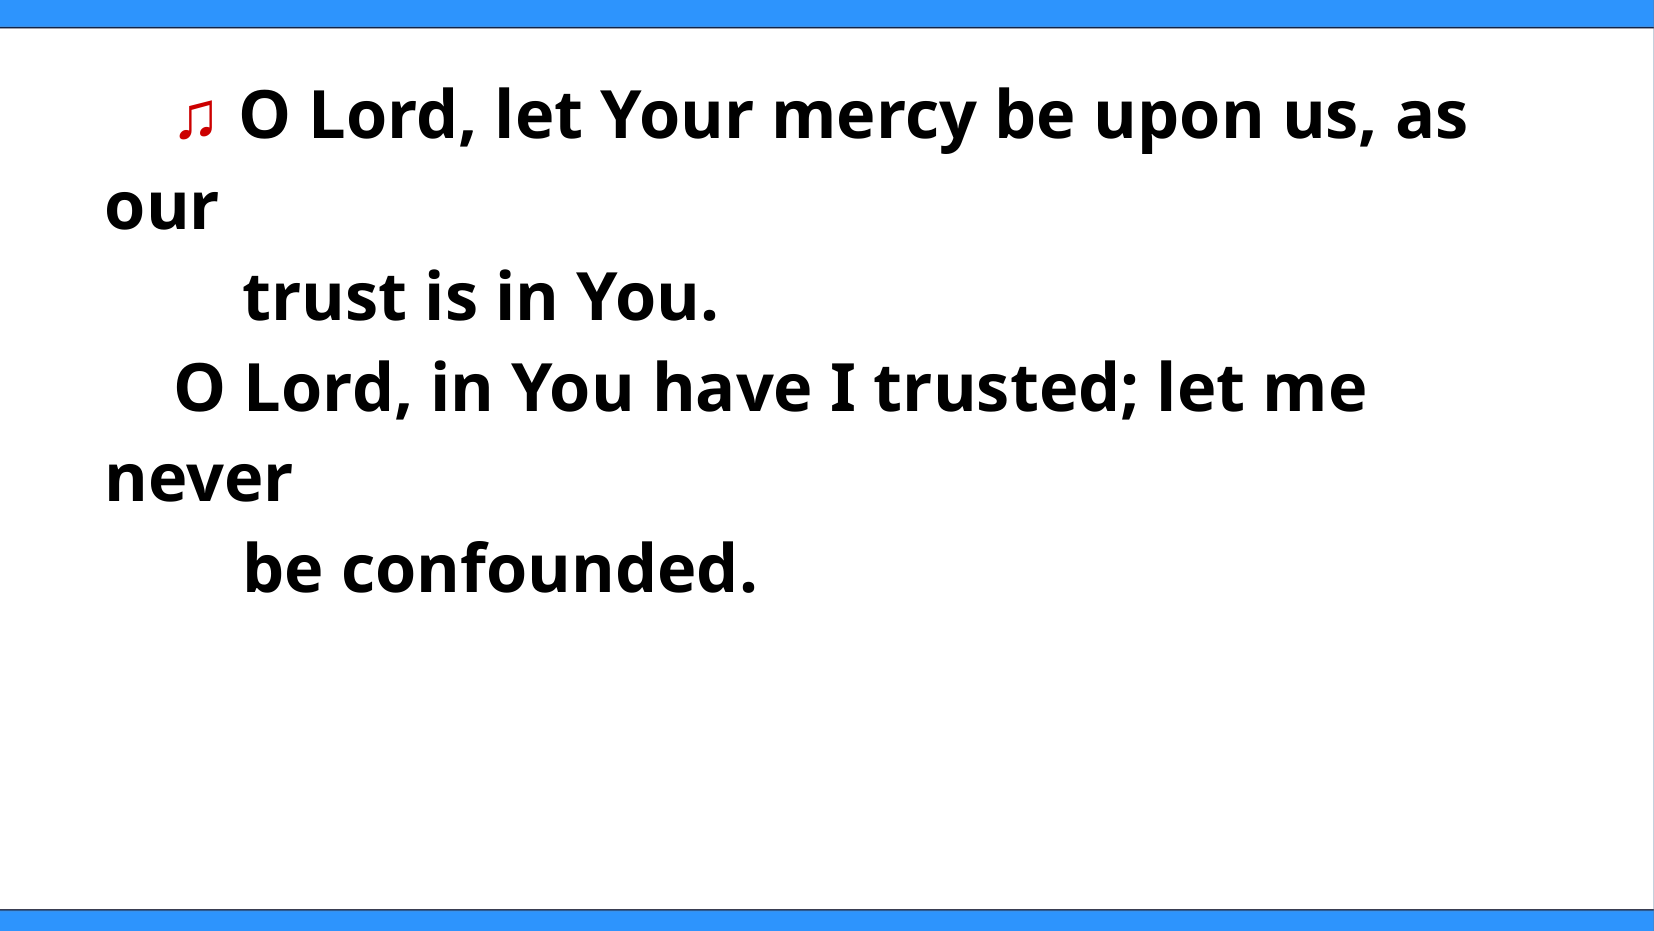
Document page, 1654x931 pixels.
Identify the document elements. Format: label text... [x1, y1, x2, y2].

text_box ♫ O Lord, let Your mercy be upon us, as our trust is in You. O Lord, in You have I trusted; let me never be confounded. [90, 60, 1572, 481]
picture [0, 0, 1654, 931]
